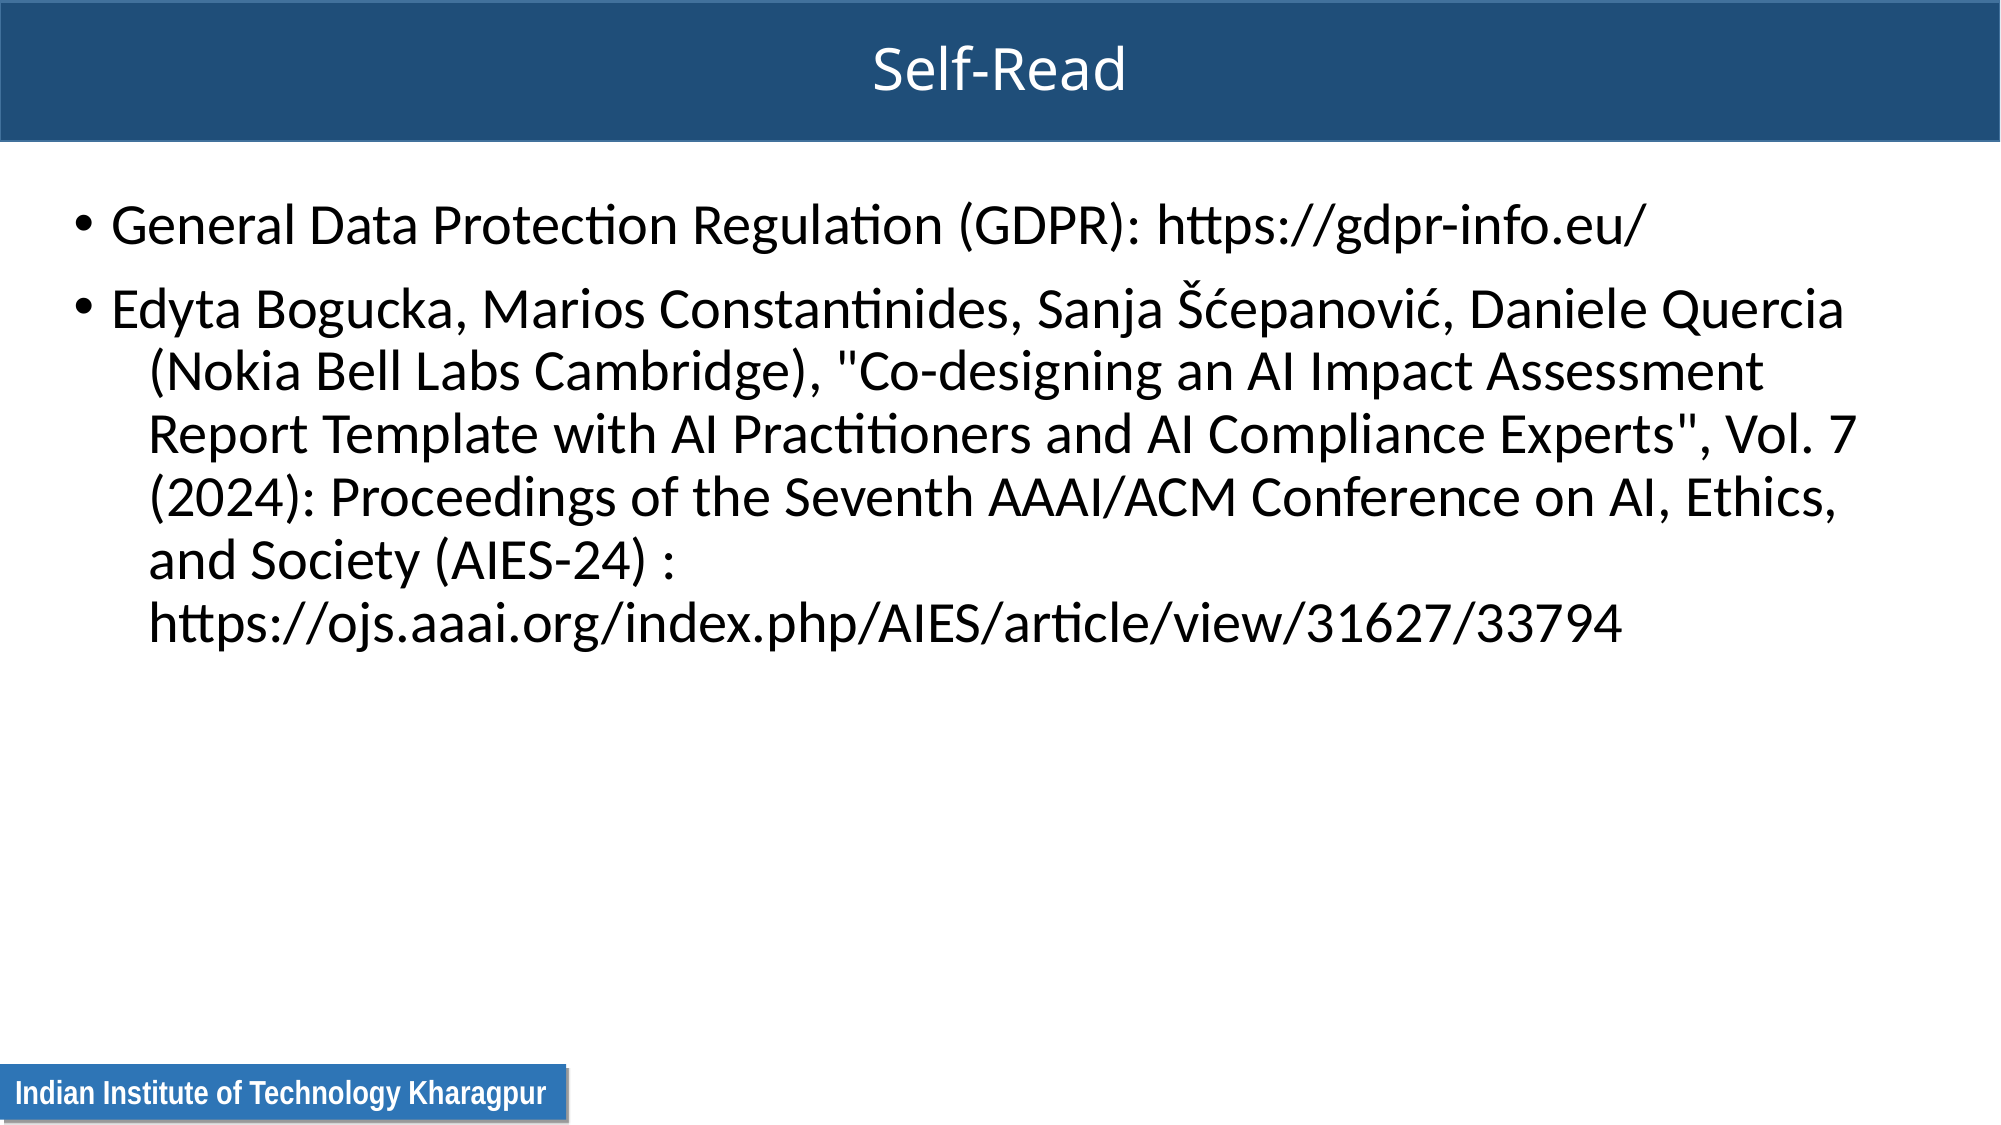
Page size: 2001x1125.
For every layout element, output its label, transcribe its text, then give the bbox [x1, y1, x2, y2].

title Self-Read [0, 1, 2000, 141]
list General Data Protection Regulation (GDPR): https://gdpr-info.eu/ Edyta Bogucka, Marios Constantinides, Sanja Šćepanović, Daniele Quercia (Nokia Bell Labs Cambridge), "Co-designing an AI Impact Assessment Report Template with AI Practitioners and AI Compliance Experts", Vol. 7 (2024): Proceedings of the Seventh AAAI/ACM Conference on AI, Ethics, and Society (AIES-24) : https://ojs.aaai.org/index.php/AIES/article/view/31627/33794 [58, 186, 1954, 1065]
